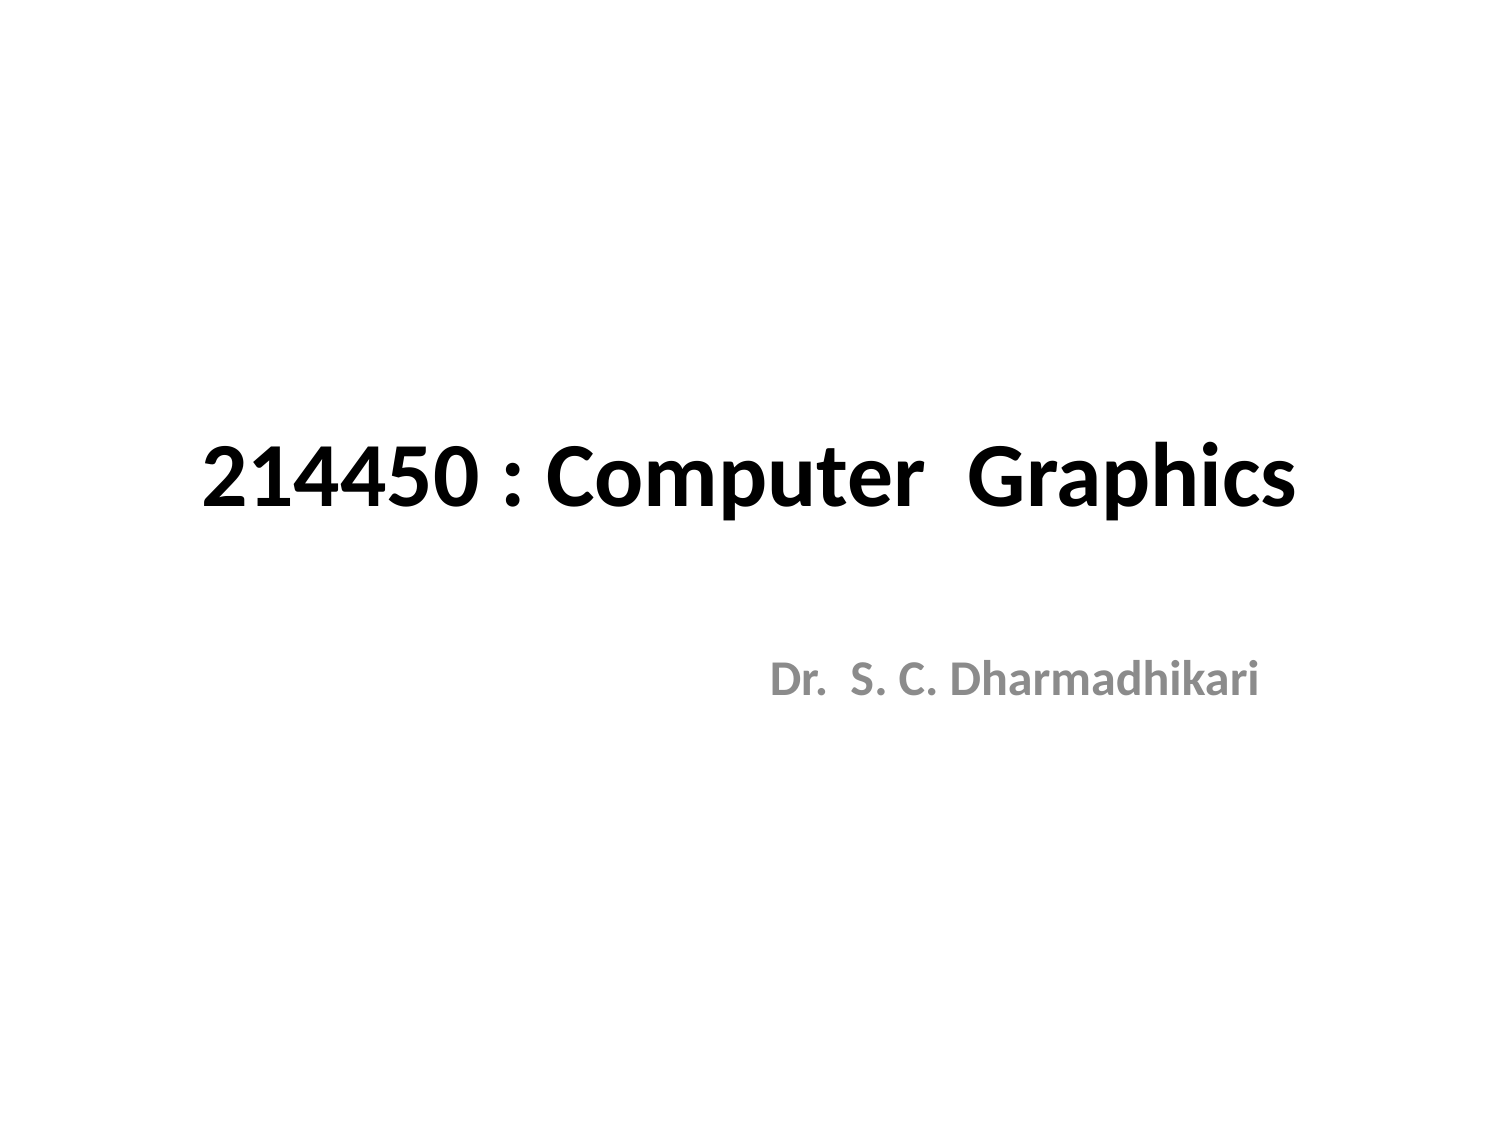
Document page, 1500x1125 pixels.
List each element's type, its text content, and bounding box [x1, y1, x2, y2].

subtitle Dr. S. C. Dharmadhikari [537, 637, 1275, 725]
title 214450 : Computer Graphics [112, 349, 1388, 591]
